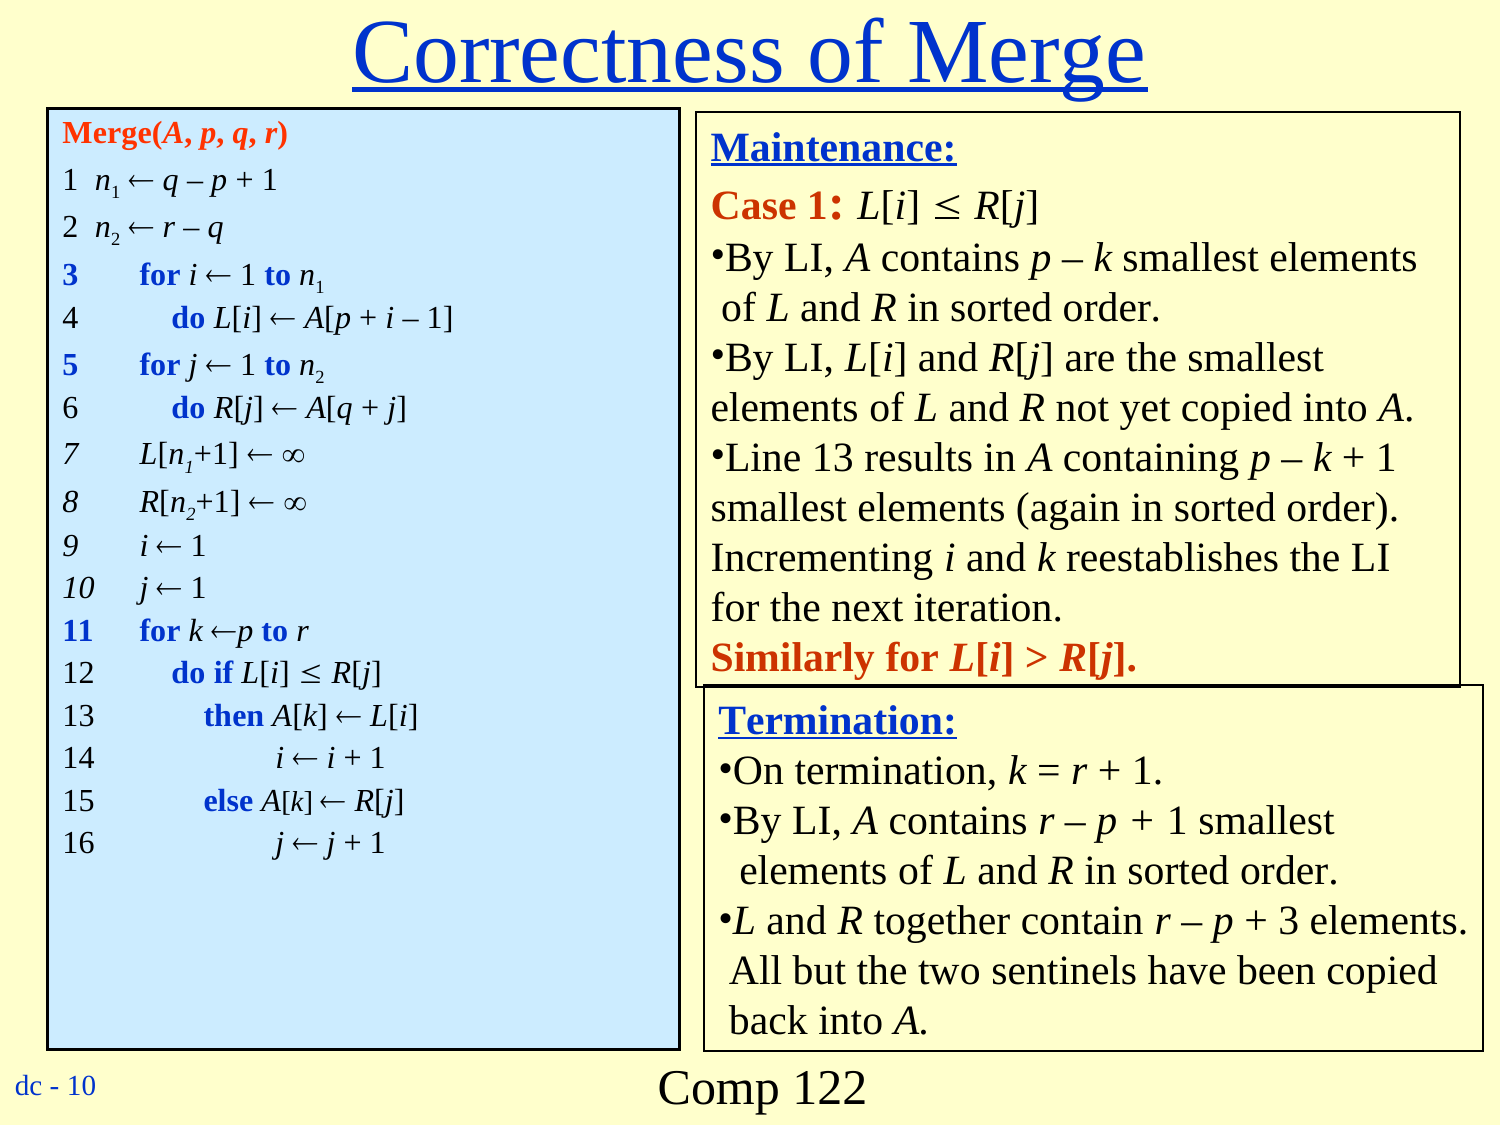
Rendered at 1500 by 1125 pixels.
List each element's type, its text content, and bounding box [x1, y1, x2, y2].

text_box Termination: On termination, k = r + 1. By LI, A contains r – p + 1 smallest elements of L and R in sorted order. L and R together contain r – p + 3 elements. All but the two sentinels have been copied back into A. [703, 685, 1484, 1052]
list Merge(A, p, q, r) 1 n1  q – p + 1 2 n2  r – q for i  1 to n1 do L[i]  A[p + i – 1] for j  1 to n2 do R[j]  A[q + j] L[n1+1]   R[n2+1]   i  1 j  1 for k p to r do if L[i]  R[j] then A[k]  L[i] i  i + 1 else A[k]  R[j] j  j + 1 [47, 108, 680, 1050]
text_box Maintenance: Case 1: L[i]  R[j] By LI, A contains p – k smallest elements of L and R in sorted order. By LI, L[i] and R[j] are the smallest elements of L and R not yet copied into A. Line 13 results in A containing p – k + 1 smallest elements (again in sorted order). Incrementing i and k reestablishes the LI for the next iteration. Similarly for L[i] > R[j]. [695, 111, 1461, 688]
title Correctness of Merge [0, 0, 1500, 121]
